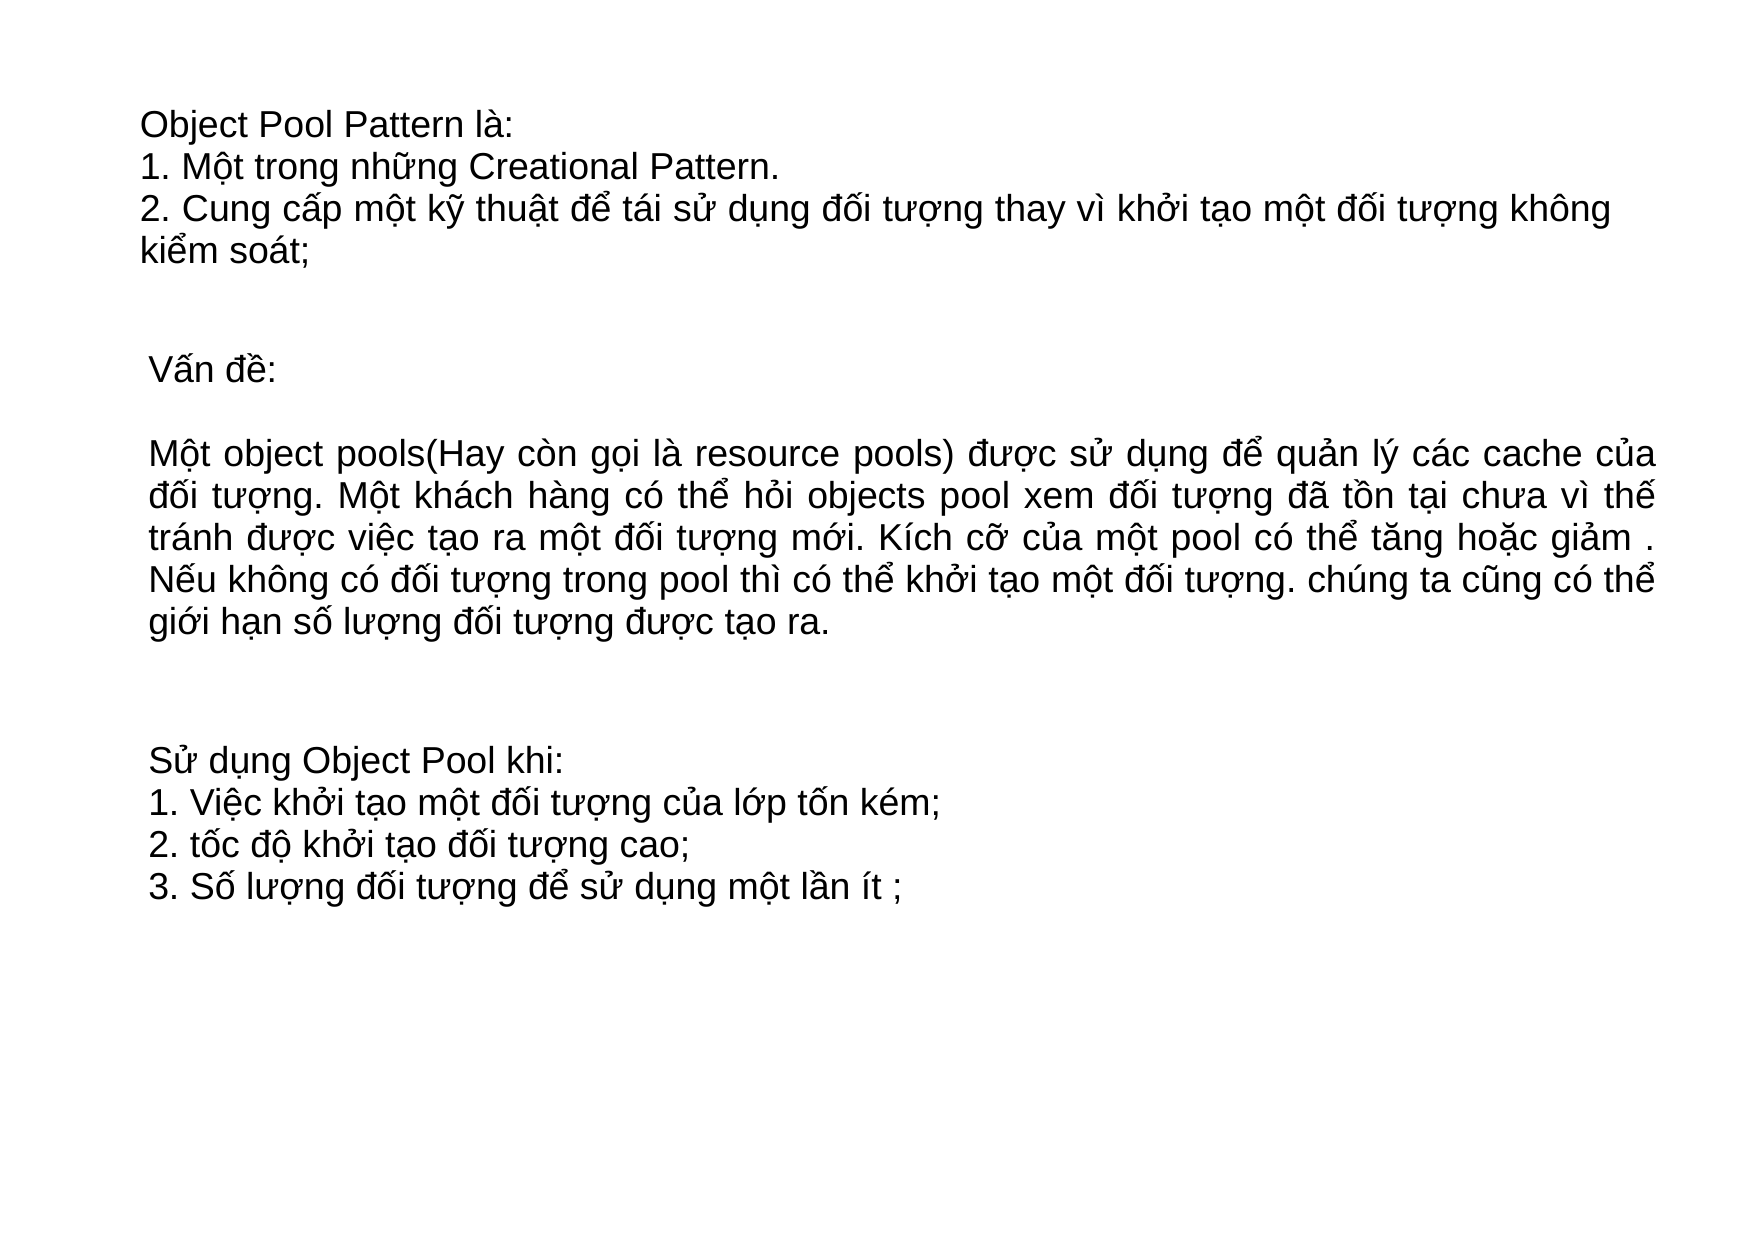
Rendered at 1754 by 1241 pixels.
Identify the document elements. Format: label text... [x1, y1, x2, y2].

text_box Object Pool Pattern là: 1. Một trong những Creational Pattern. 2. Cung cấp một kỹ thuật để tái sử dụng đối tượng thay vì khởi tạo một đối tượng không kiểm soát; [124, 96, 1634, 279]
text_box Vấn đề: Một object pools(Hay còn gọi là resource pools) được sử dụng để quản lý các cache của đối tượng. Một khách hàng có thể hỏi objects pool xem đối tượng đã tồn tại chưa vì thế tránh được việc tạo ra một đối tượng mới. Kích cỡ của một pool có thể tăng hoặc giảm . Nếu không có đối tượng trong pool thì có thể khởi tạo một đối tượng. chúng ta cũng có thể giới hạn số lượng đối tượng được tạo ra. [133, 340, 1672, 734]
text_box Sử dụng Object Pool khi: 1. Việc khởi tạo một đối tượng của lớp tốn kém; 2. tốc độ khởi tạo đối tượng cao; 3. Số lượng đối tượng để sử dụng một lần ít ; [133, 731, 957, 957]
